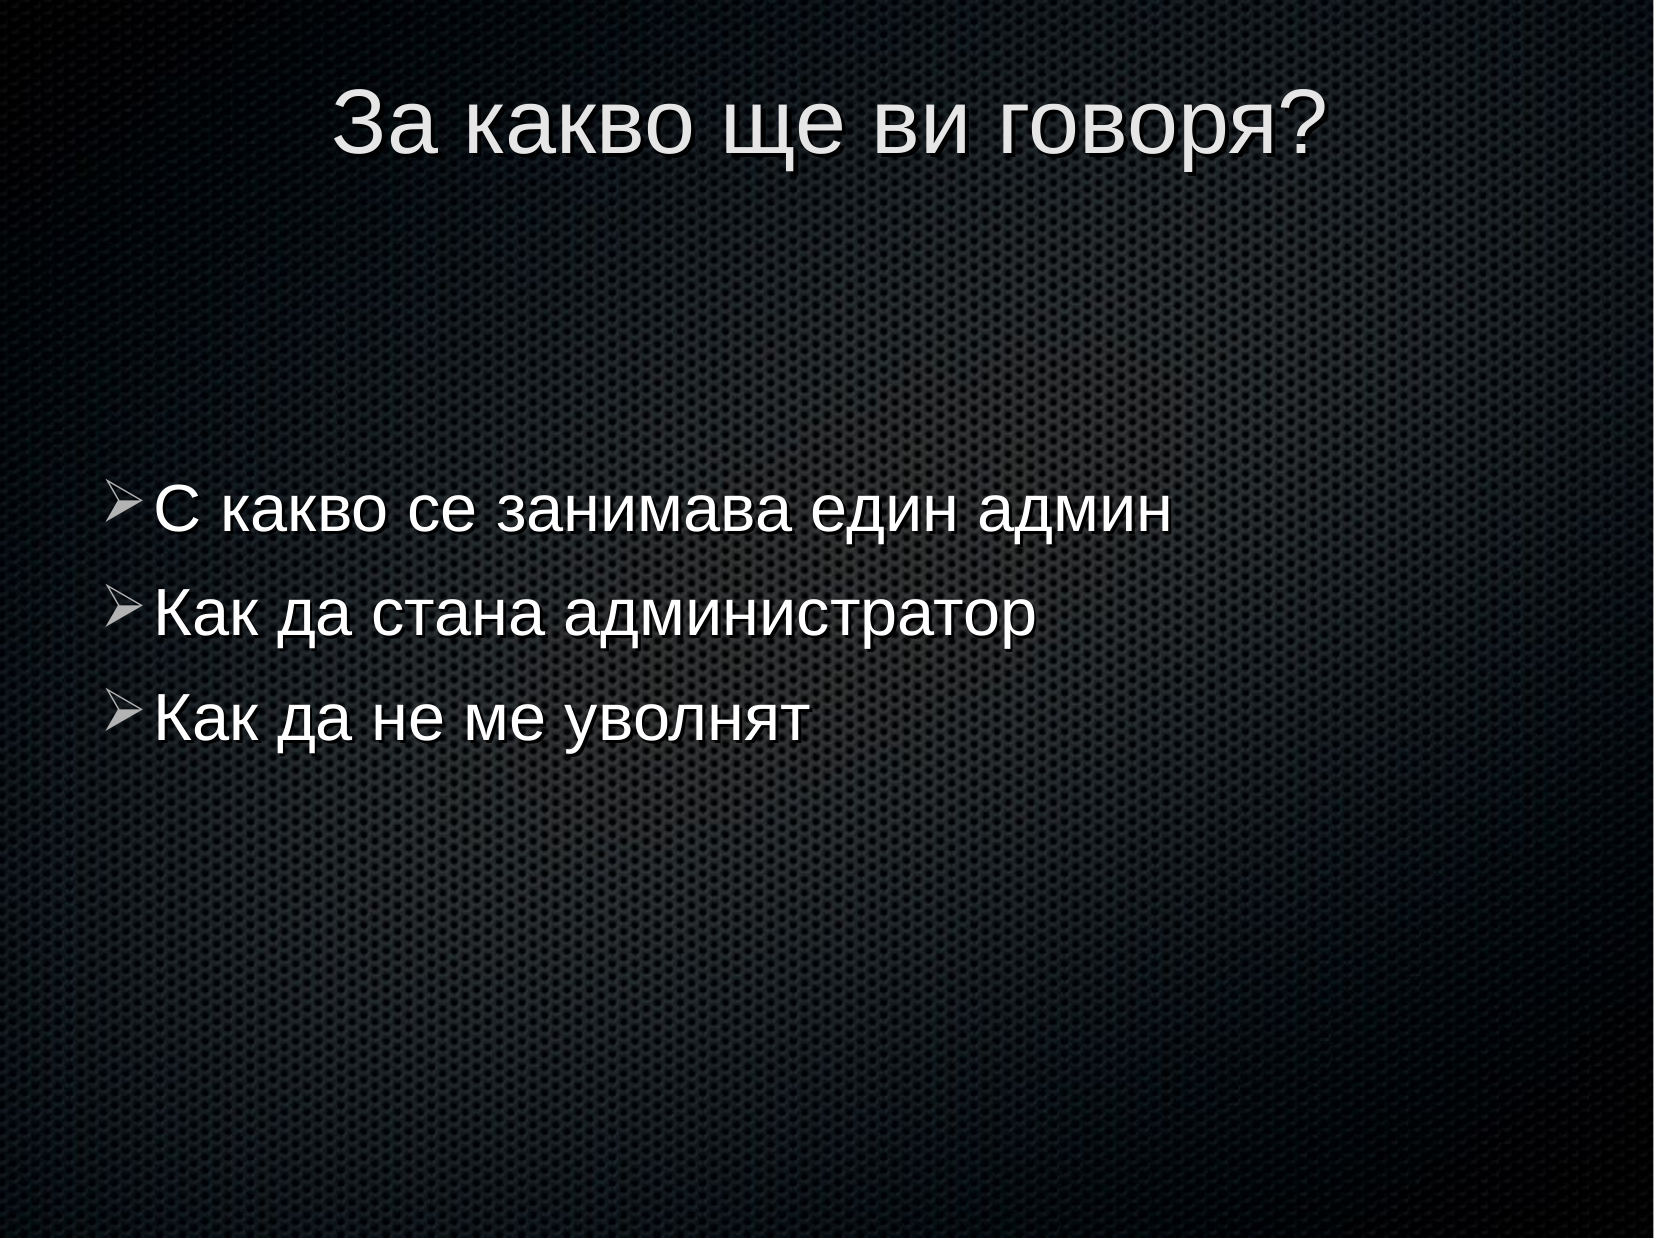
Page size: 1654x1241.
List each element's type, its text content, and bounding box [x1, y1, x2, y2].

list С какво се занимава един админ Как да стана администратор Как да не ме уволнят [82, 262, 1571, 1148]
picture [0, 0, 1654, 1238]
title За какво ще ви говоря? [86, 25, 1576, 218]
